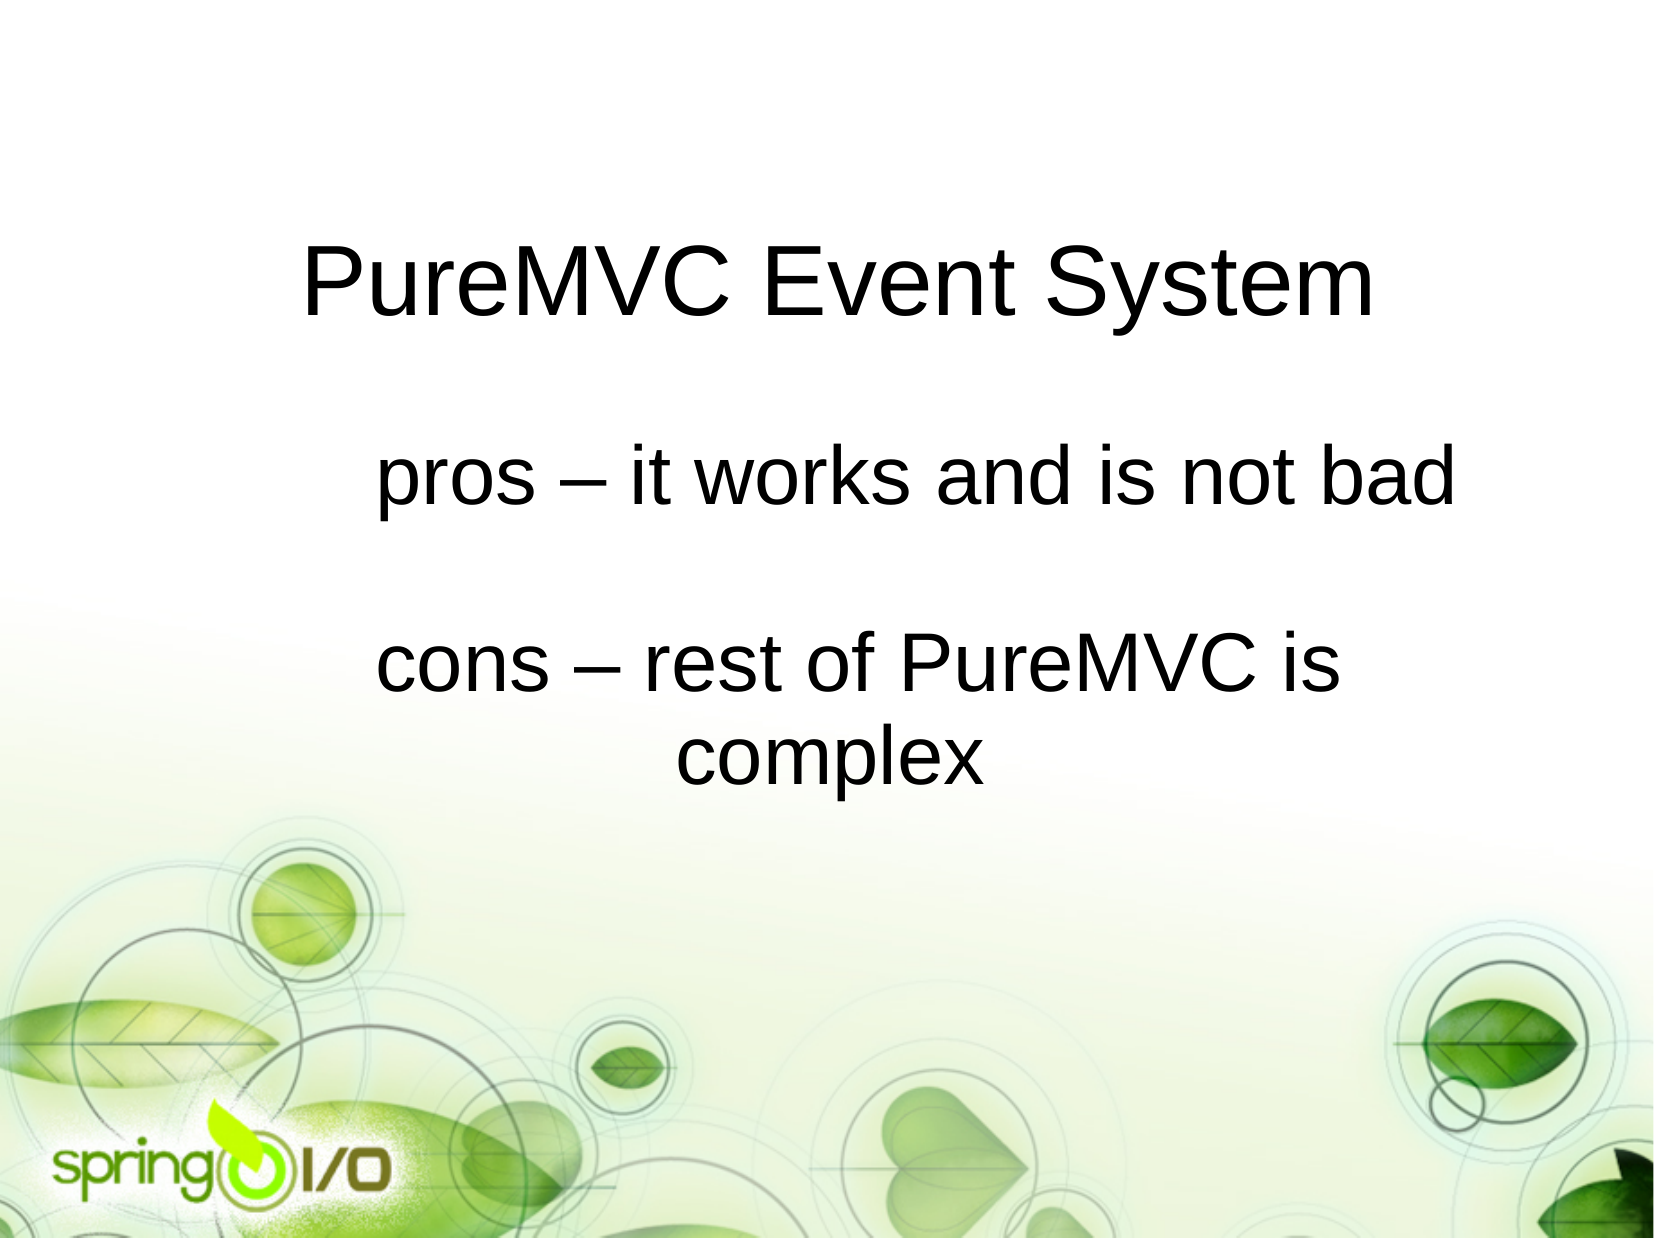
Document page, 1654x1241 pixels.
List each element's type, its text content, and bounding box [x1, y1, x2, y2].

picture [0, 0, 1654, 1238]
text_box PureMVC Event System pros – it works and is not bad cons – rest of PureMVC is complex [300, 225, 1571, 1109]
